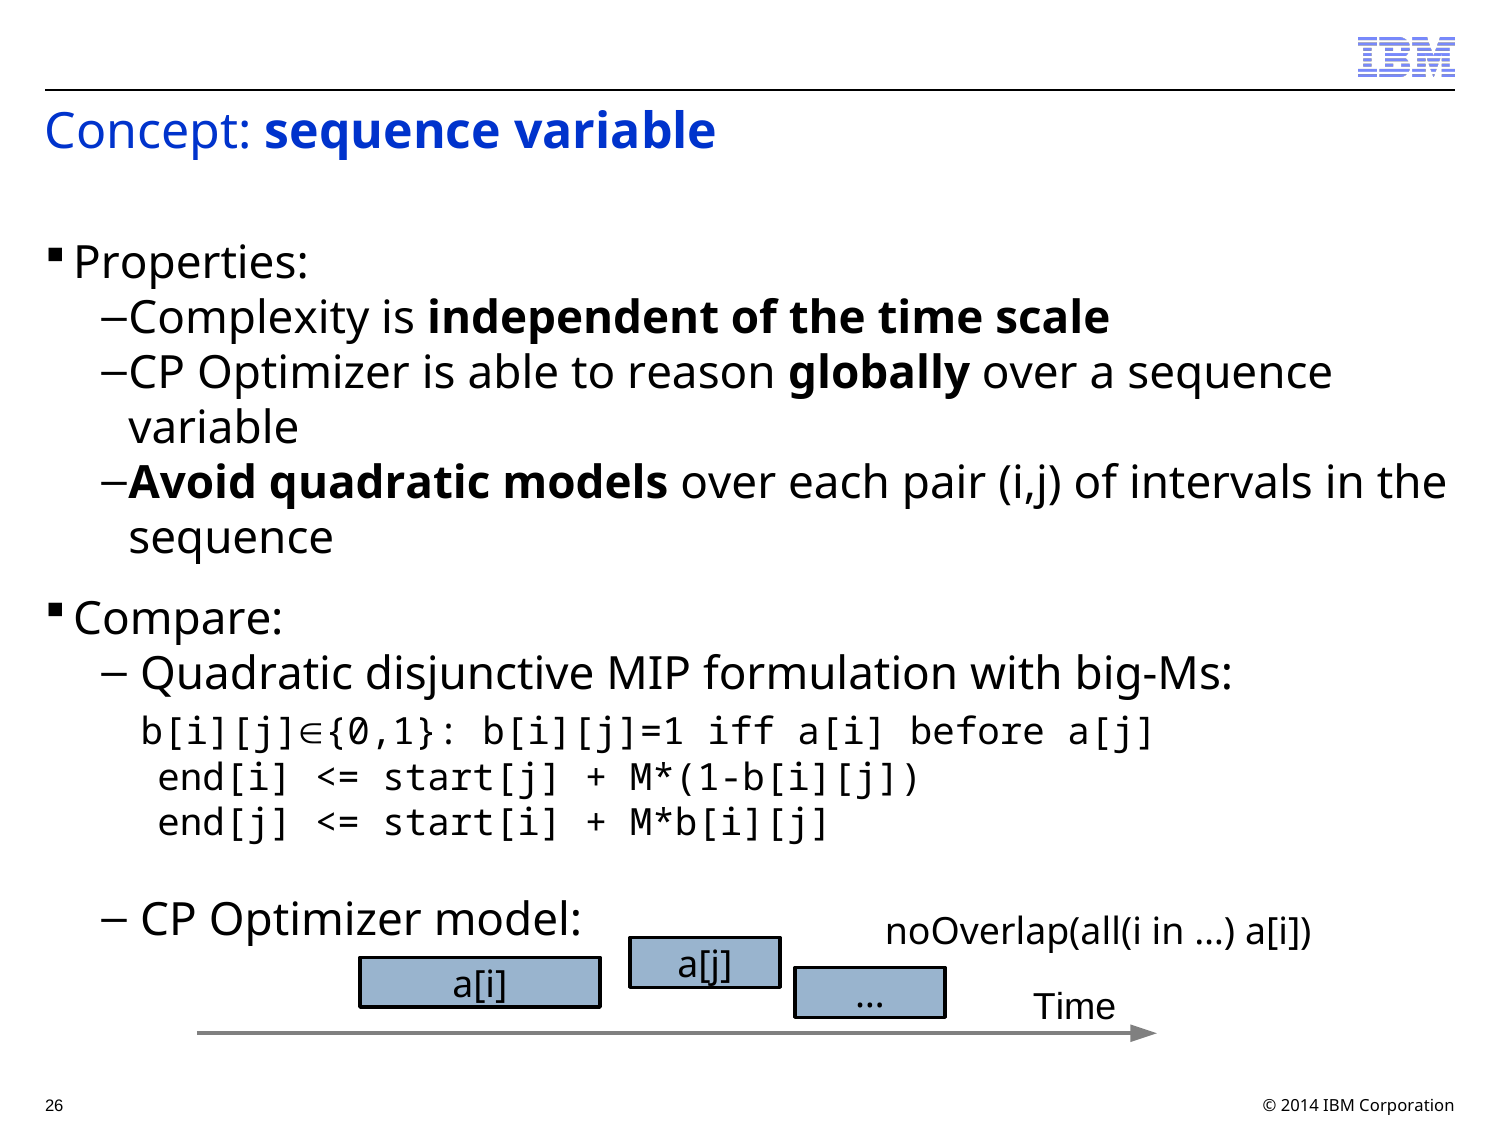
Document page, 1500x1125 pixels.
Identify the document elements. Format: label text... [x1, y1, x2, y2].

text_box a[i] [360, 957, 601, 1007]
text_box … [795, 967, 946, 1018]
text_box noOverlap(all(i in …) a[i]) [870, 899, 1409, 970]
text_box Time [1018, 974, 1190, 1125]
title Concept: sequence variable [29, 97, 1500, 203]
text_box a[j] [630, 937, 781, 988]
list Properties: Complexity is independent of the time scale CP Optimizer is able to reason globally over a sequence variable Avoid quadratic models over each pair (i,j) of intervals in the sequence Compare: Quadratic disjunctive MIP formulation with big-Ms: b[i][j]{0,1}: b[i][j]=1 iff a[i] before a[j] end[i] <= start[j] + M*(1-b[i][j]) end[j] <= start[i] + M*b[i][j] CP Optimizer model: [29, 224, 1471, 1066]
picture [1358, 37, 1455, 77]
